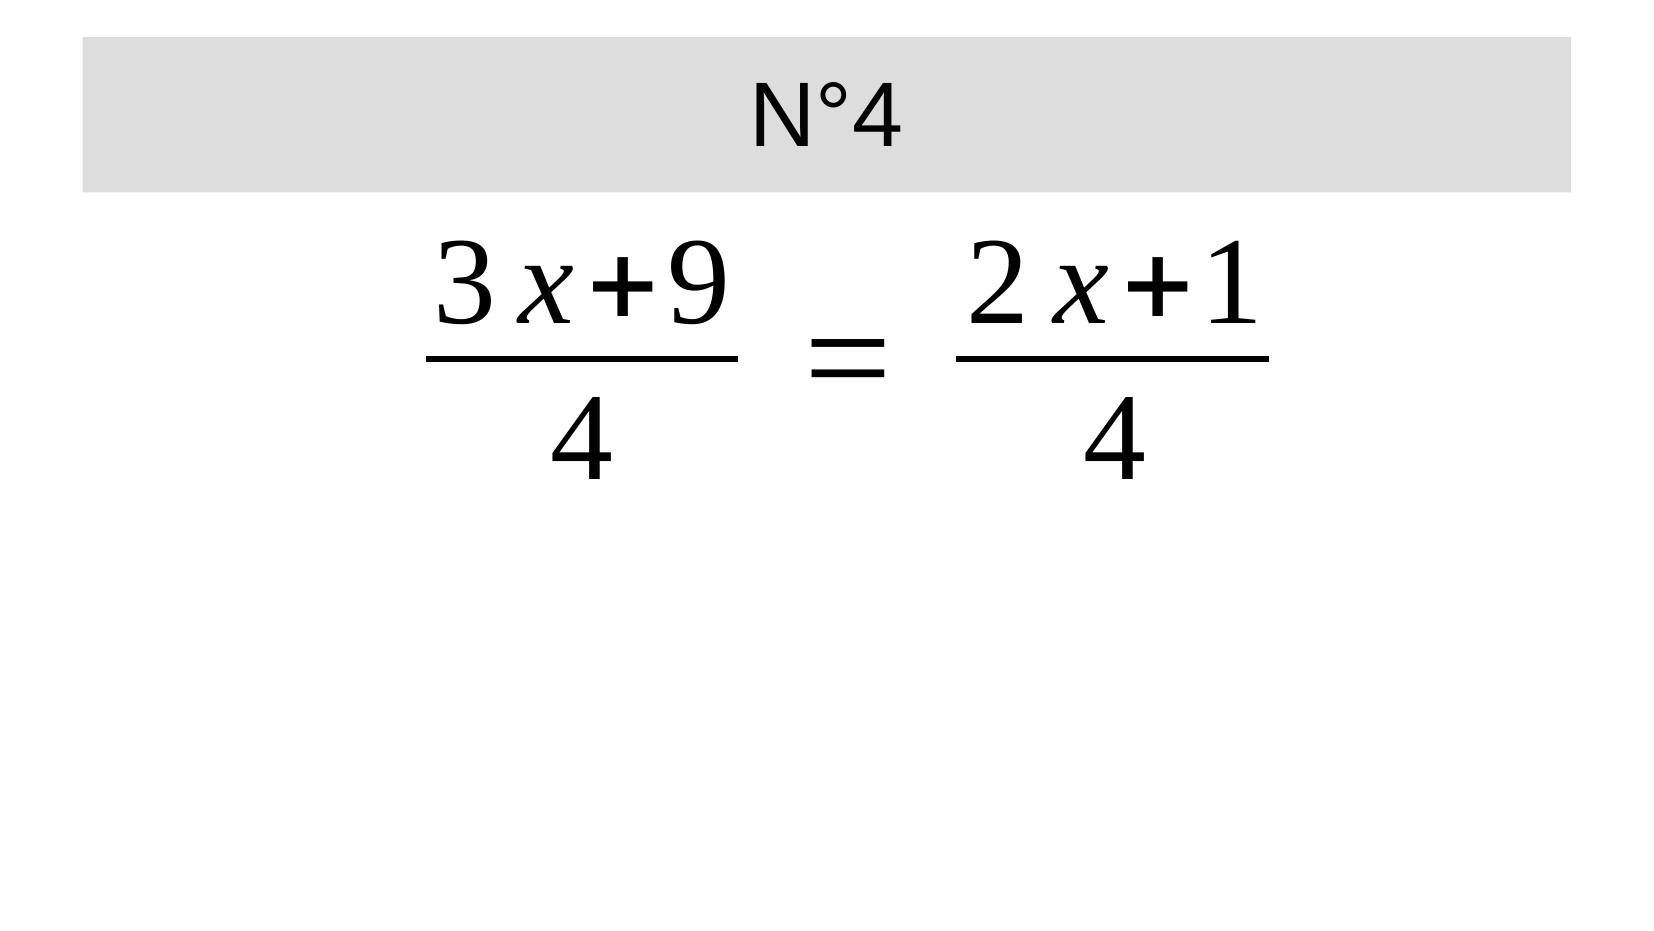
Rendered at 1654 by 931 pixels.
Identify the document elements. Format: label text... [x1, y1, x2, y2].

title N°4 [82, 37, 1571, 193]
chart [413, 212, 1283, 508]
